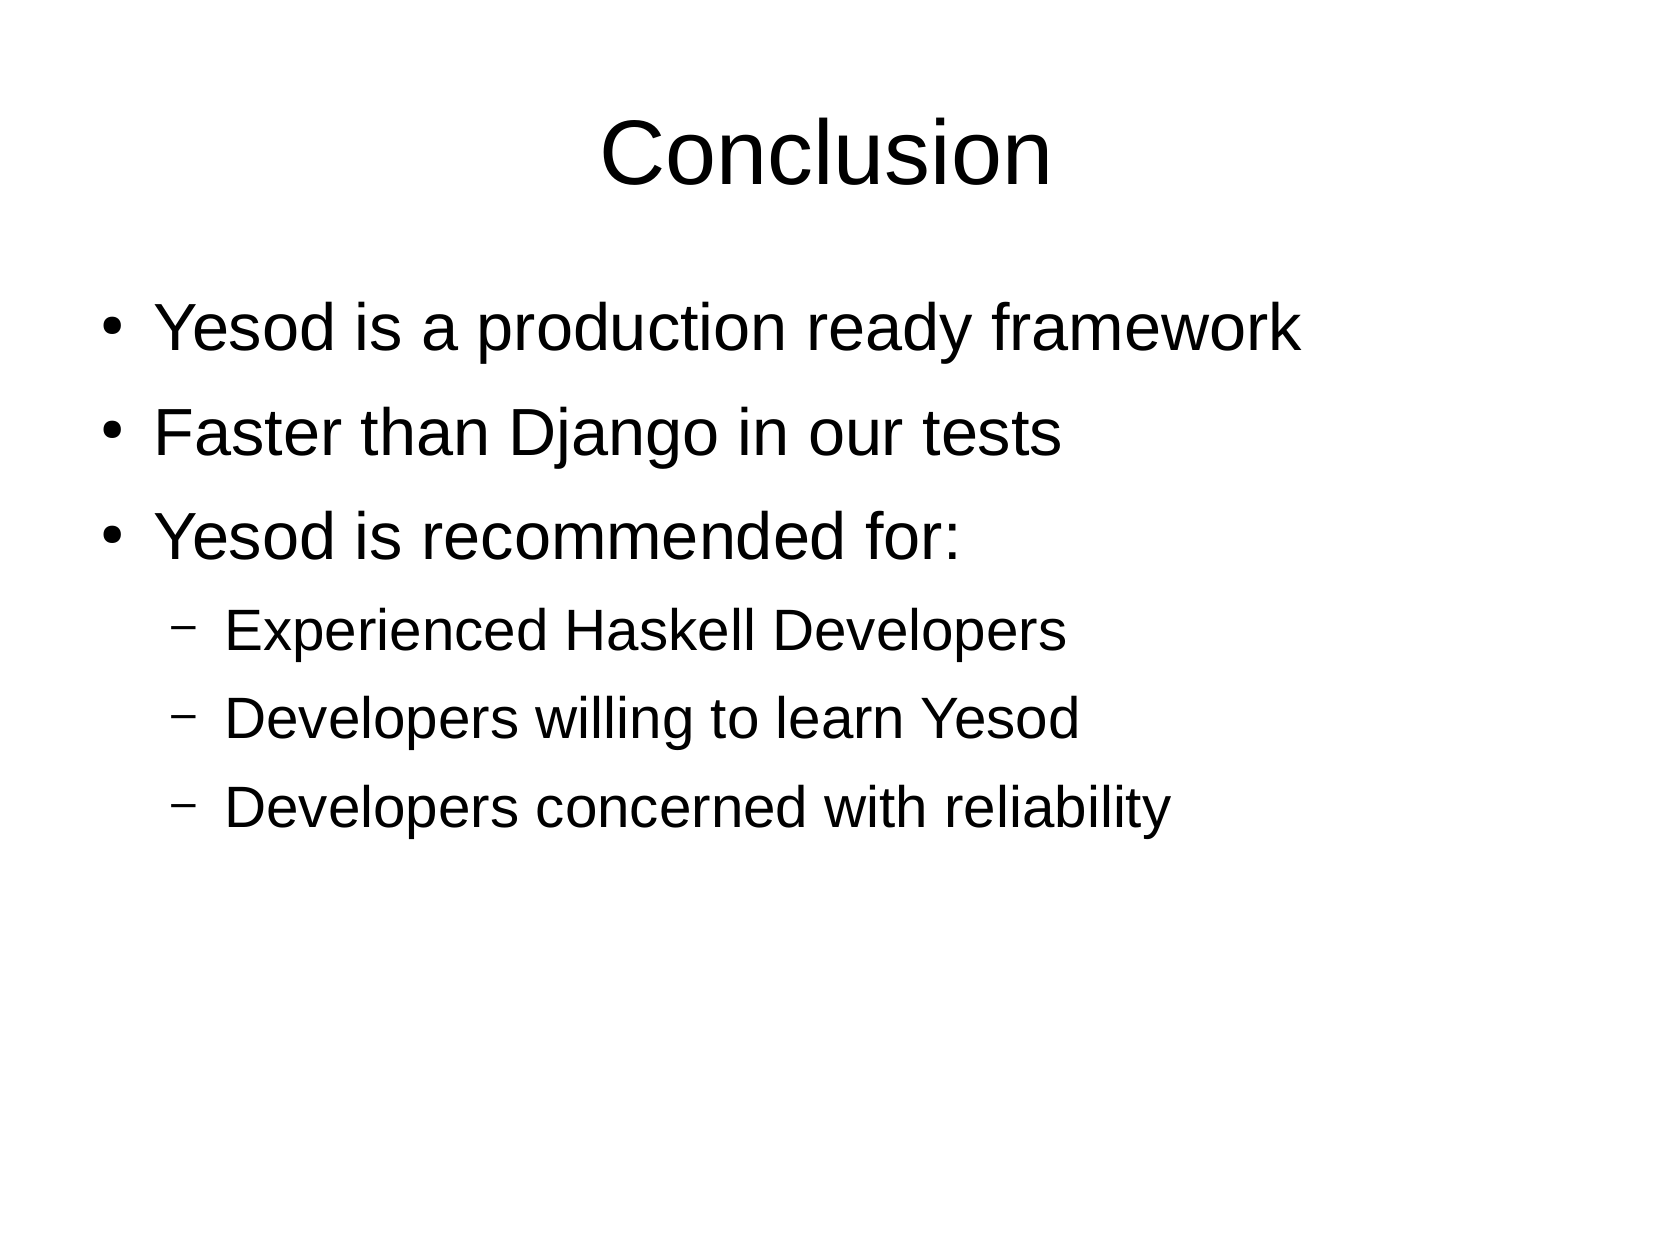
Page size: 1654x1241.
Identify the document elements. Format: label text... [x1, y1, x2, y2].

title Conclusion [82, 49, 1571, 257]
list Yesod is a production ready framework Faster than Django in our tests Yesod is recommended for: Experienced Haskell Developers Developers willing to learn Yesod Developers concerned with reliability [82, 290, 1571, 1010]
